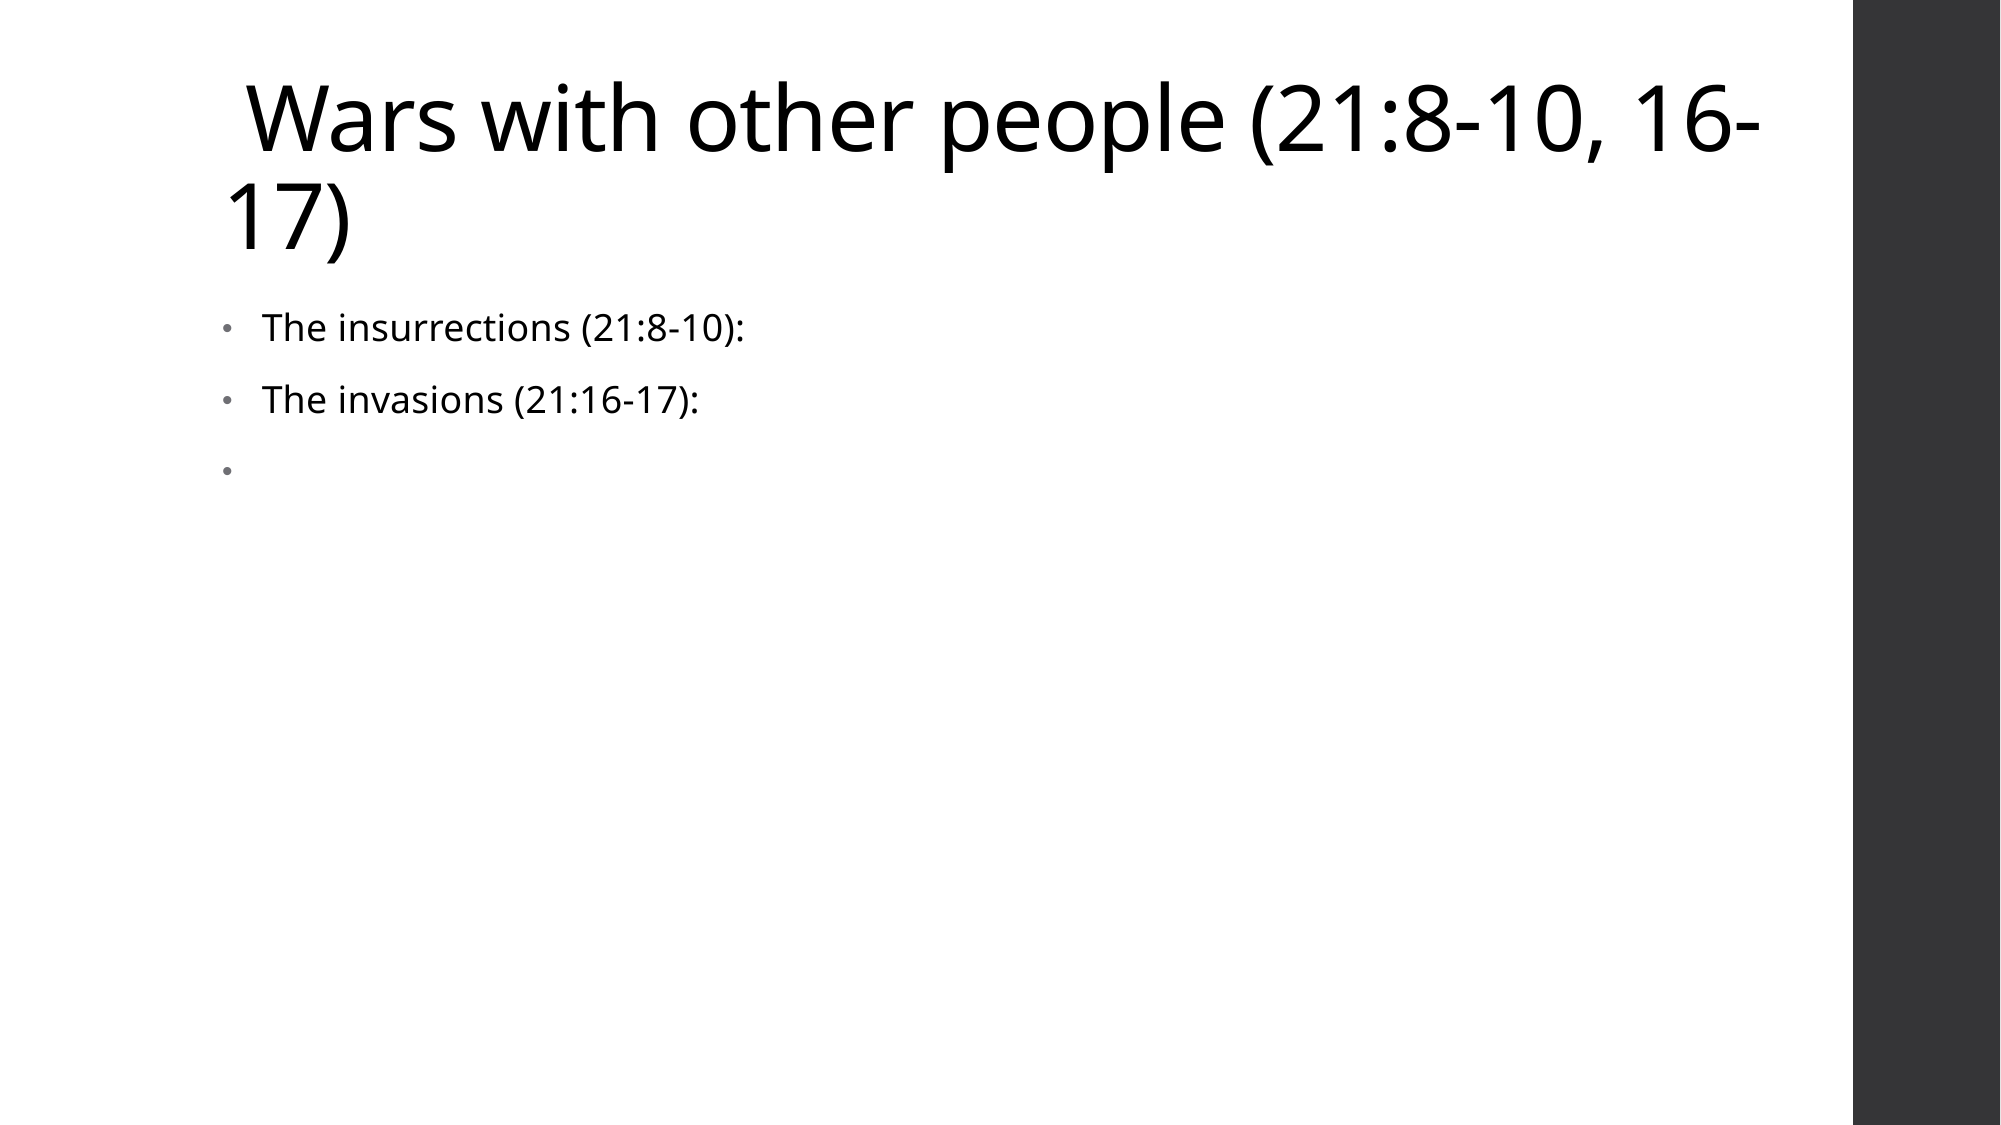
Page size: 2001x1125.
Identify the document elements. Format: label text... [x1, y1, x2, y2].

title Wars with other people (21:8-10, 16-17) [206, 60, 1797, 278]
list The insurrections (21:8-10): The invasions (21:16-17): [206, 299, 1617, 1014]
